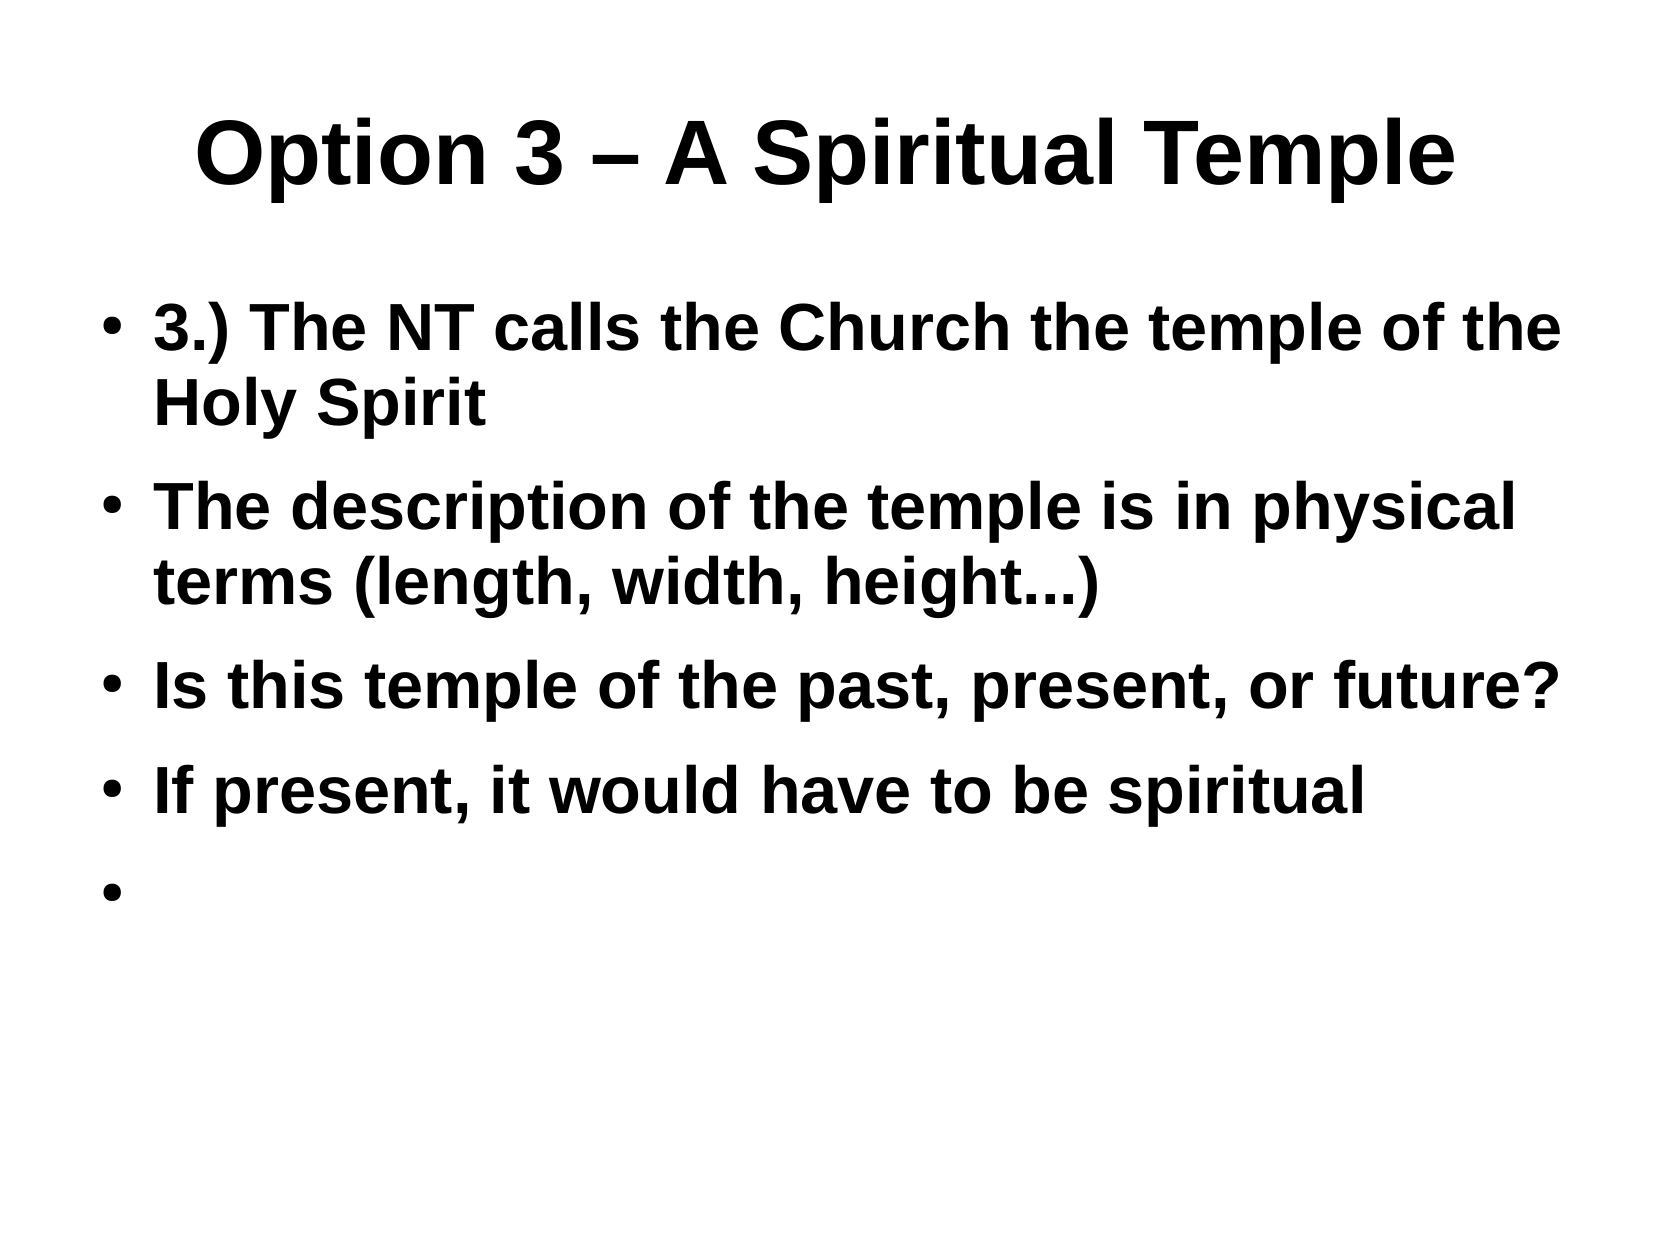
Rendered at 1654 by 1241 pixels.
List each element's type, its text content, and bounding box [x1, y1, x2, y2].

title Option 3 – A Spiritual Temple [82, 49, 1571, 257]
list 3.) The NT calls the Church the temple of the Holy Spirit The description of the temple is in physical terms (length, width, height...) Is this temple of the past, present, or future? If present, it would have to be spiritual [82, 290, 1571, 1109]
